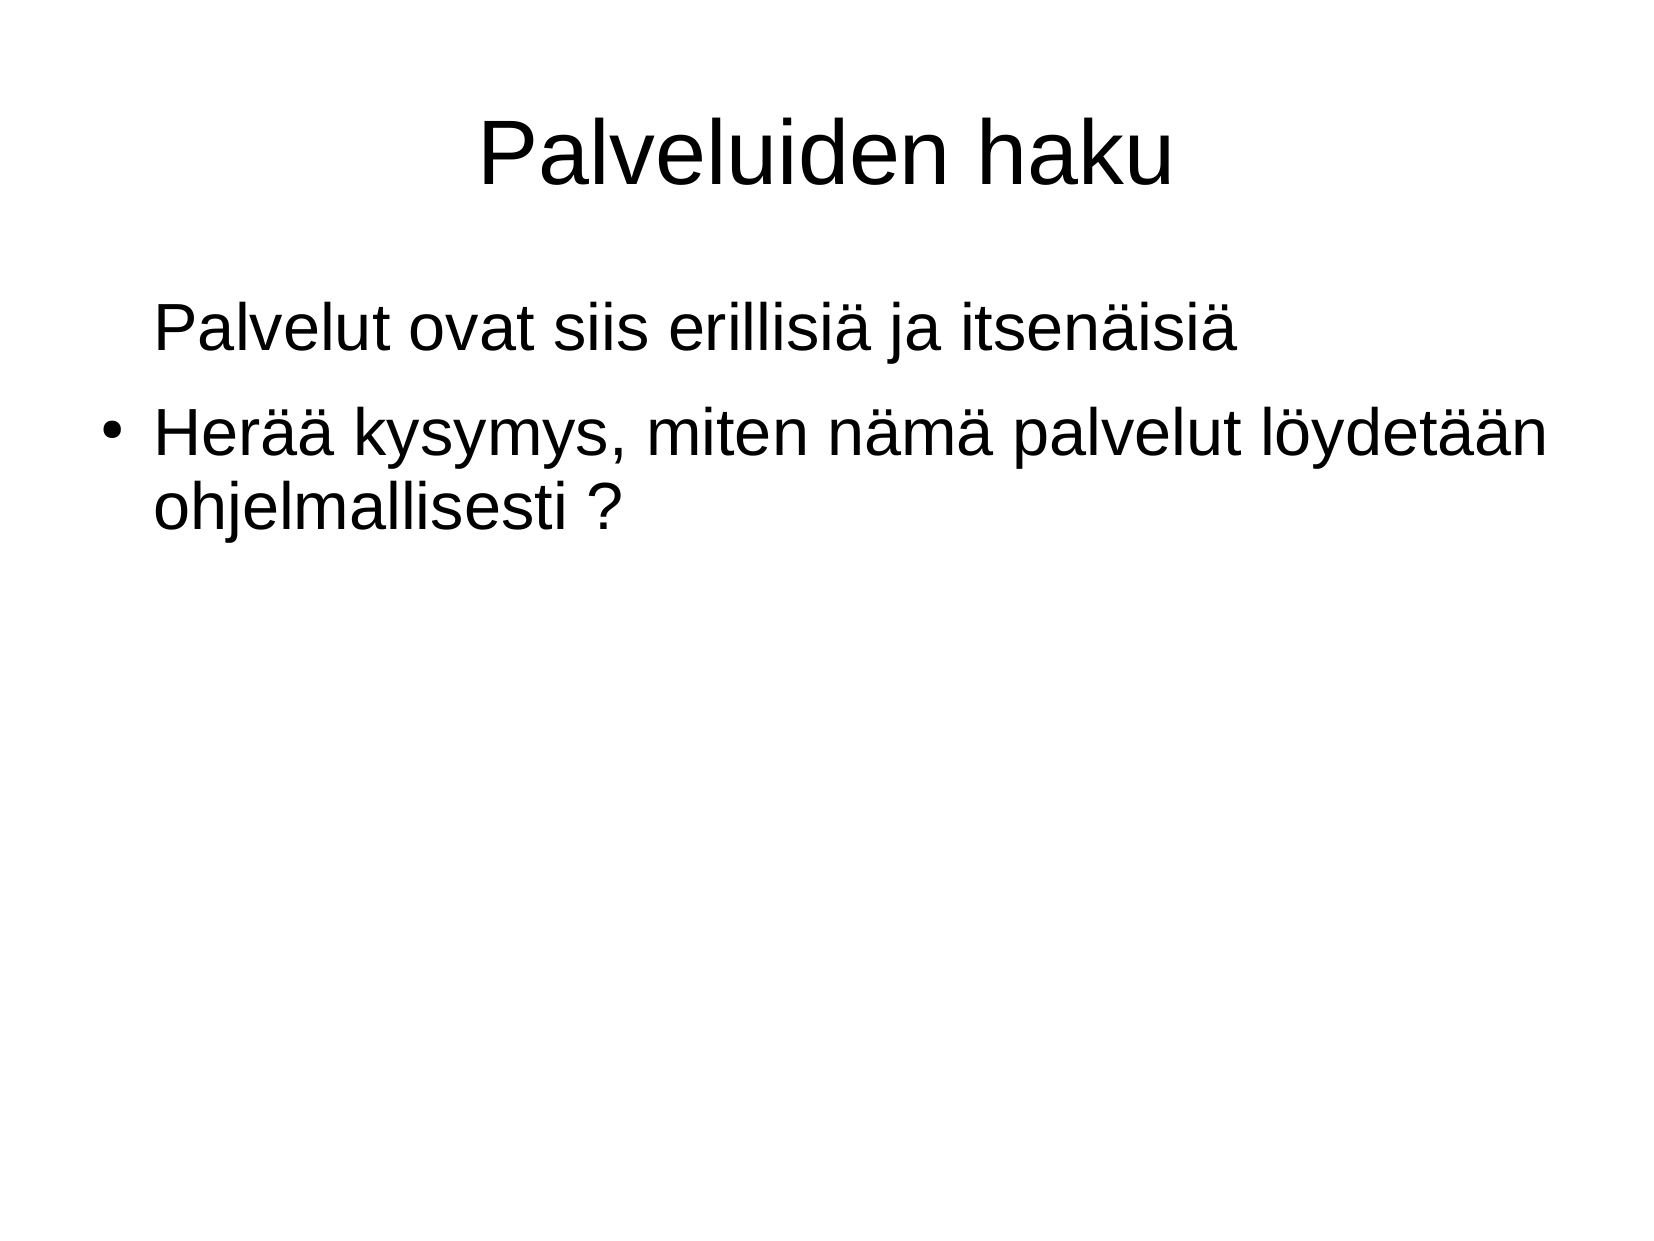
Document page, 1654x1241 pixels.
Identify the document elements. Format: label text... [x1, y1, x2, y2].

title Palveluiden haku [82, 49, 1571, 257]
list Palvelut ovat siis erillisiä ja itsenäisiä Herää kysymys, miten nämä palvelut löydetään ohjelmallisesti ? [82, 290, 1571, 1010]
